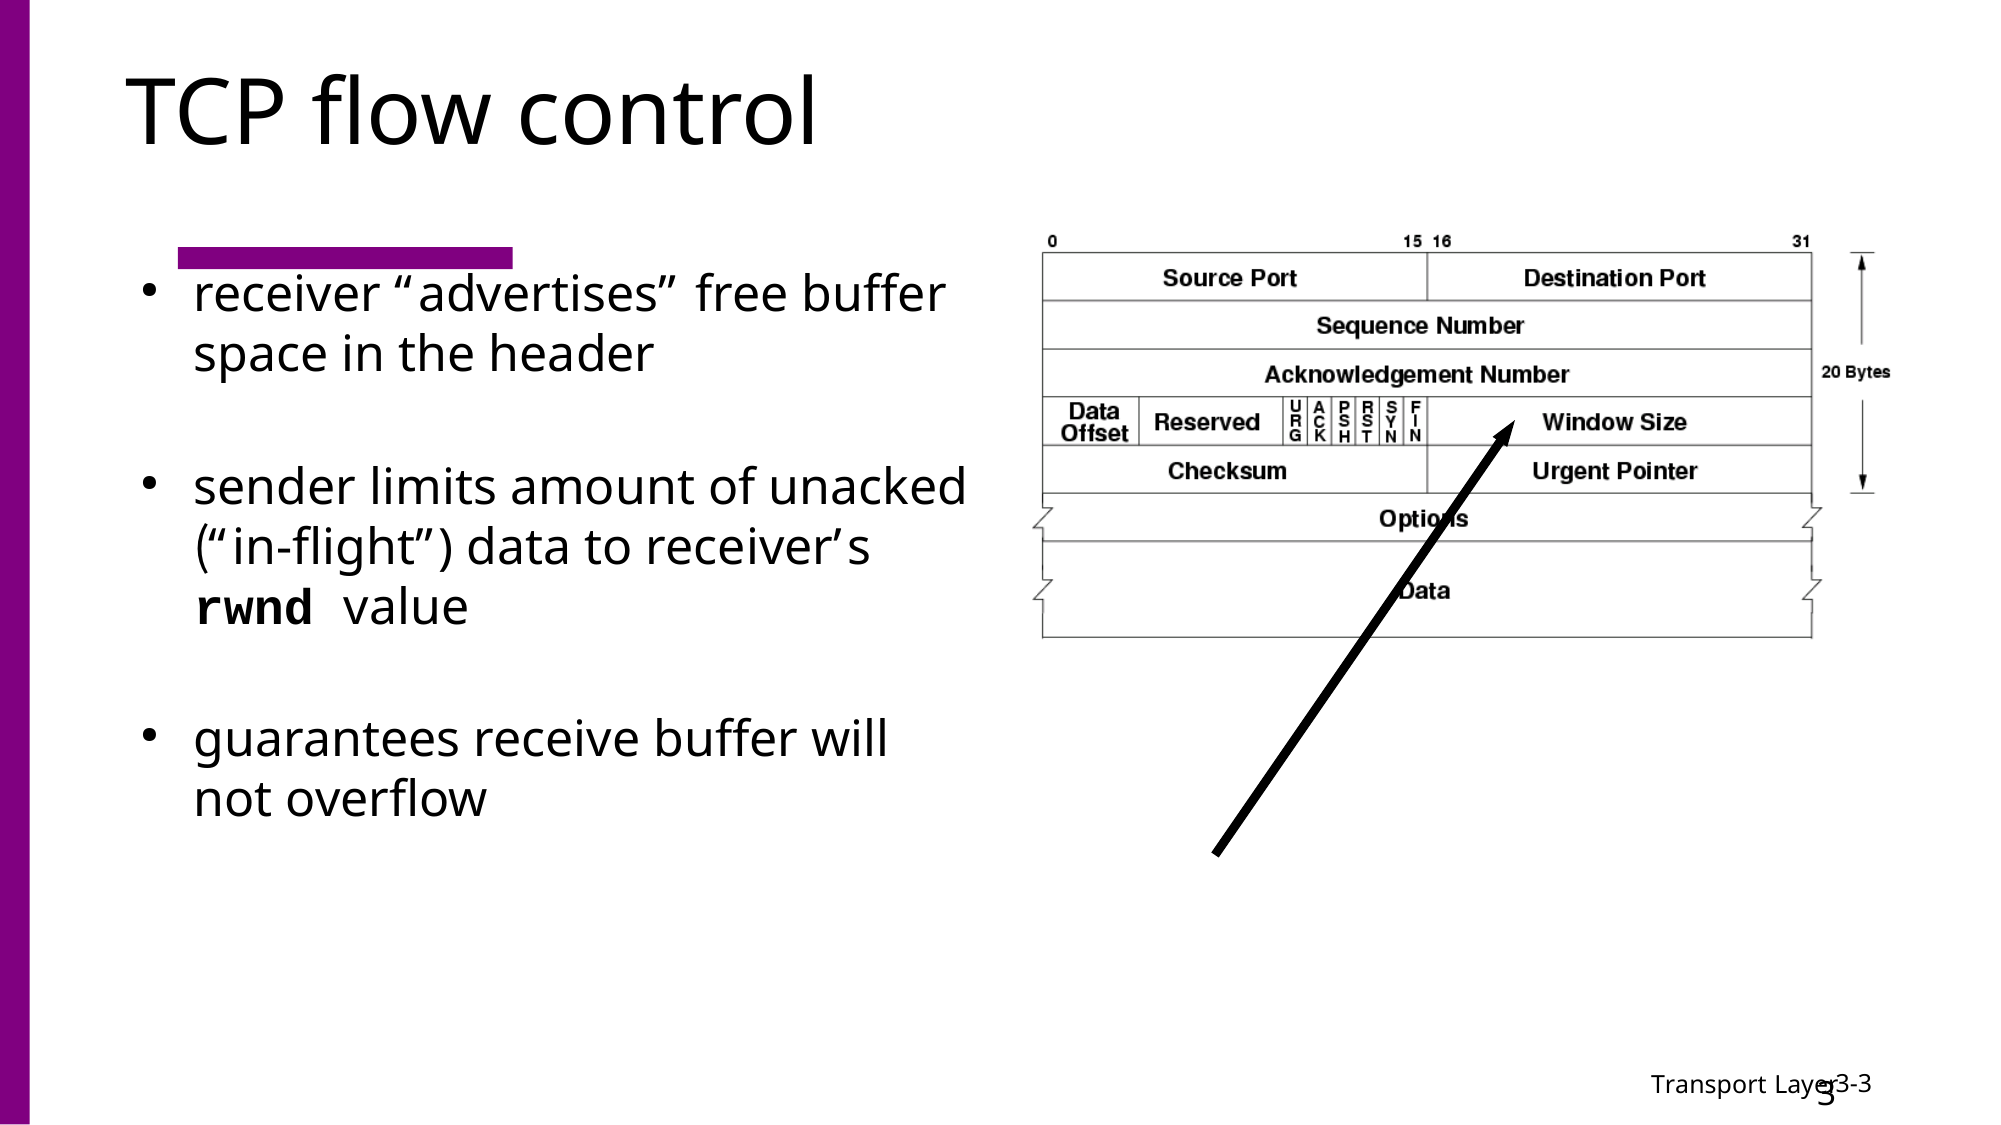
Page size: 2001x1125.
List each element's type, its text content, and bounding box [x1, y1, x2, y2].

text_box 3-<number> [1820, 1060, 1969, 1106]
text_box Transport Layer [1219, 1057, 1854, 1105]
title TCP flow control [74, 28, 1775, 189]
list receiver “advertises” free buffer space in the header sender limits amount of unacked (“in-flight”) data to receiver’s rwnd value guarantees receive buffer will not overflow [107, 254, 995, 1060]
picture [1025, 224, 1906, 649]
